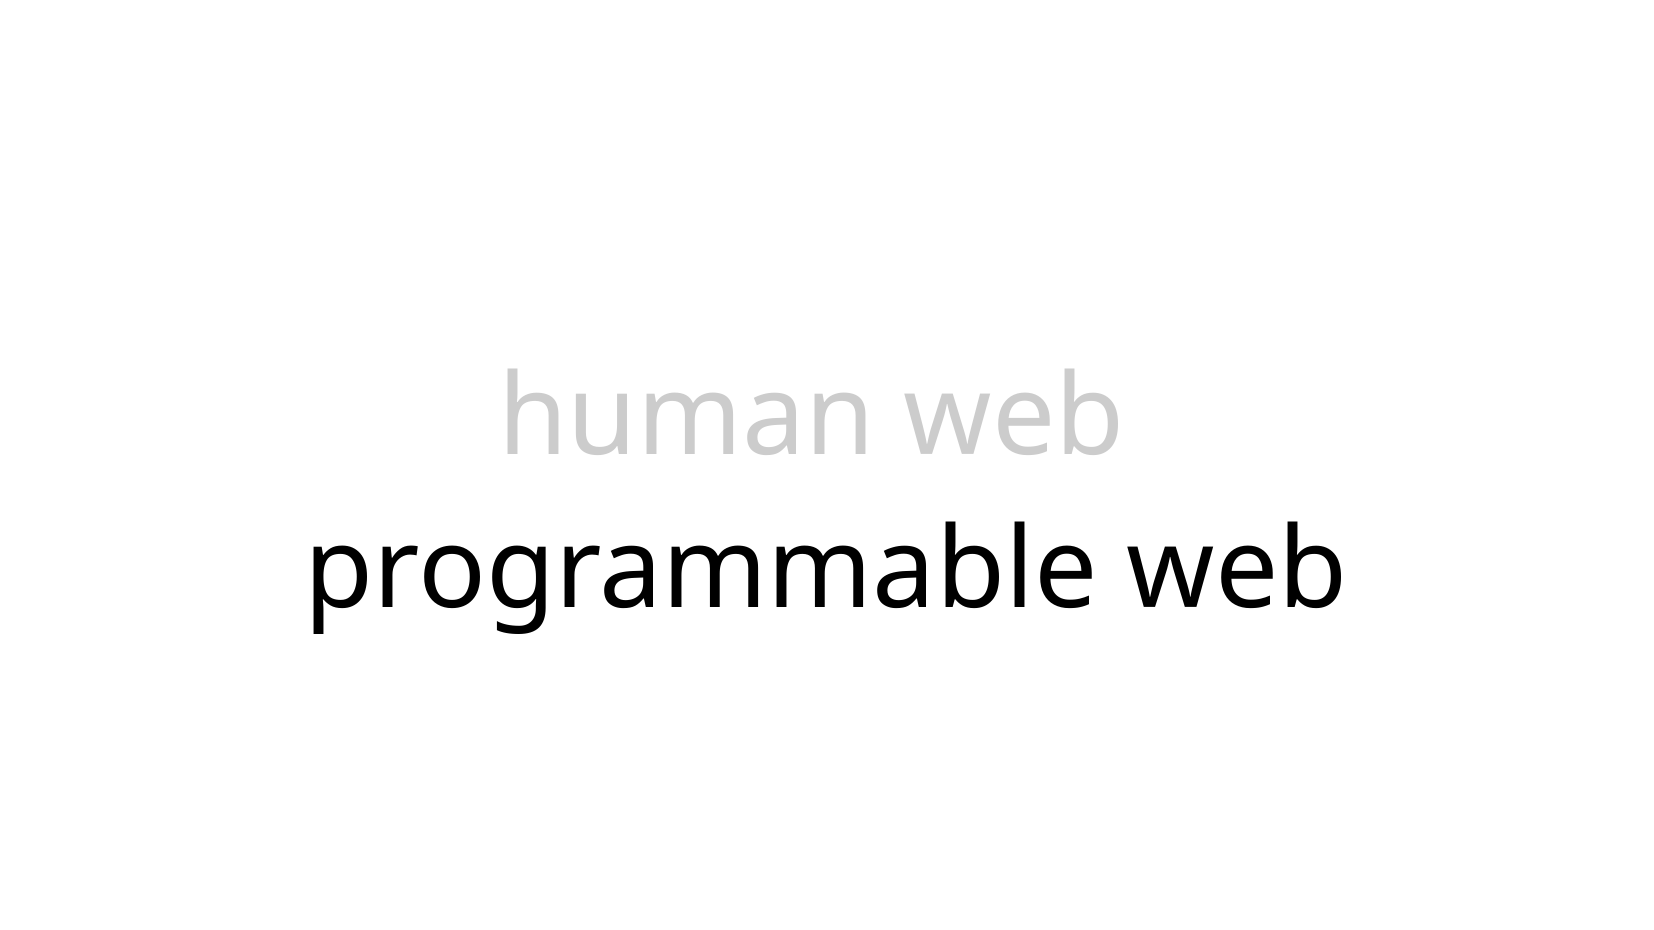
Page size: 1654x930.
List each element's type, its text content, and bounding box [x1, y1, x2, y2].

subtitle human web programmable web [82, 217, 1571, 757]
